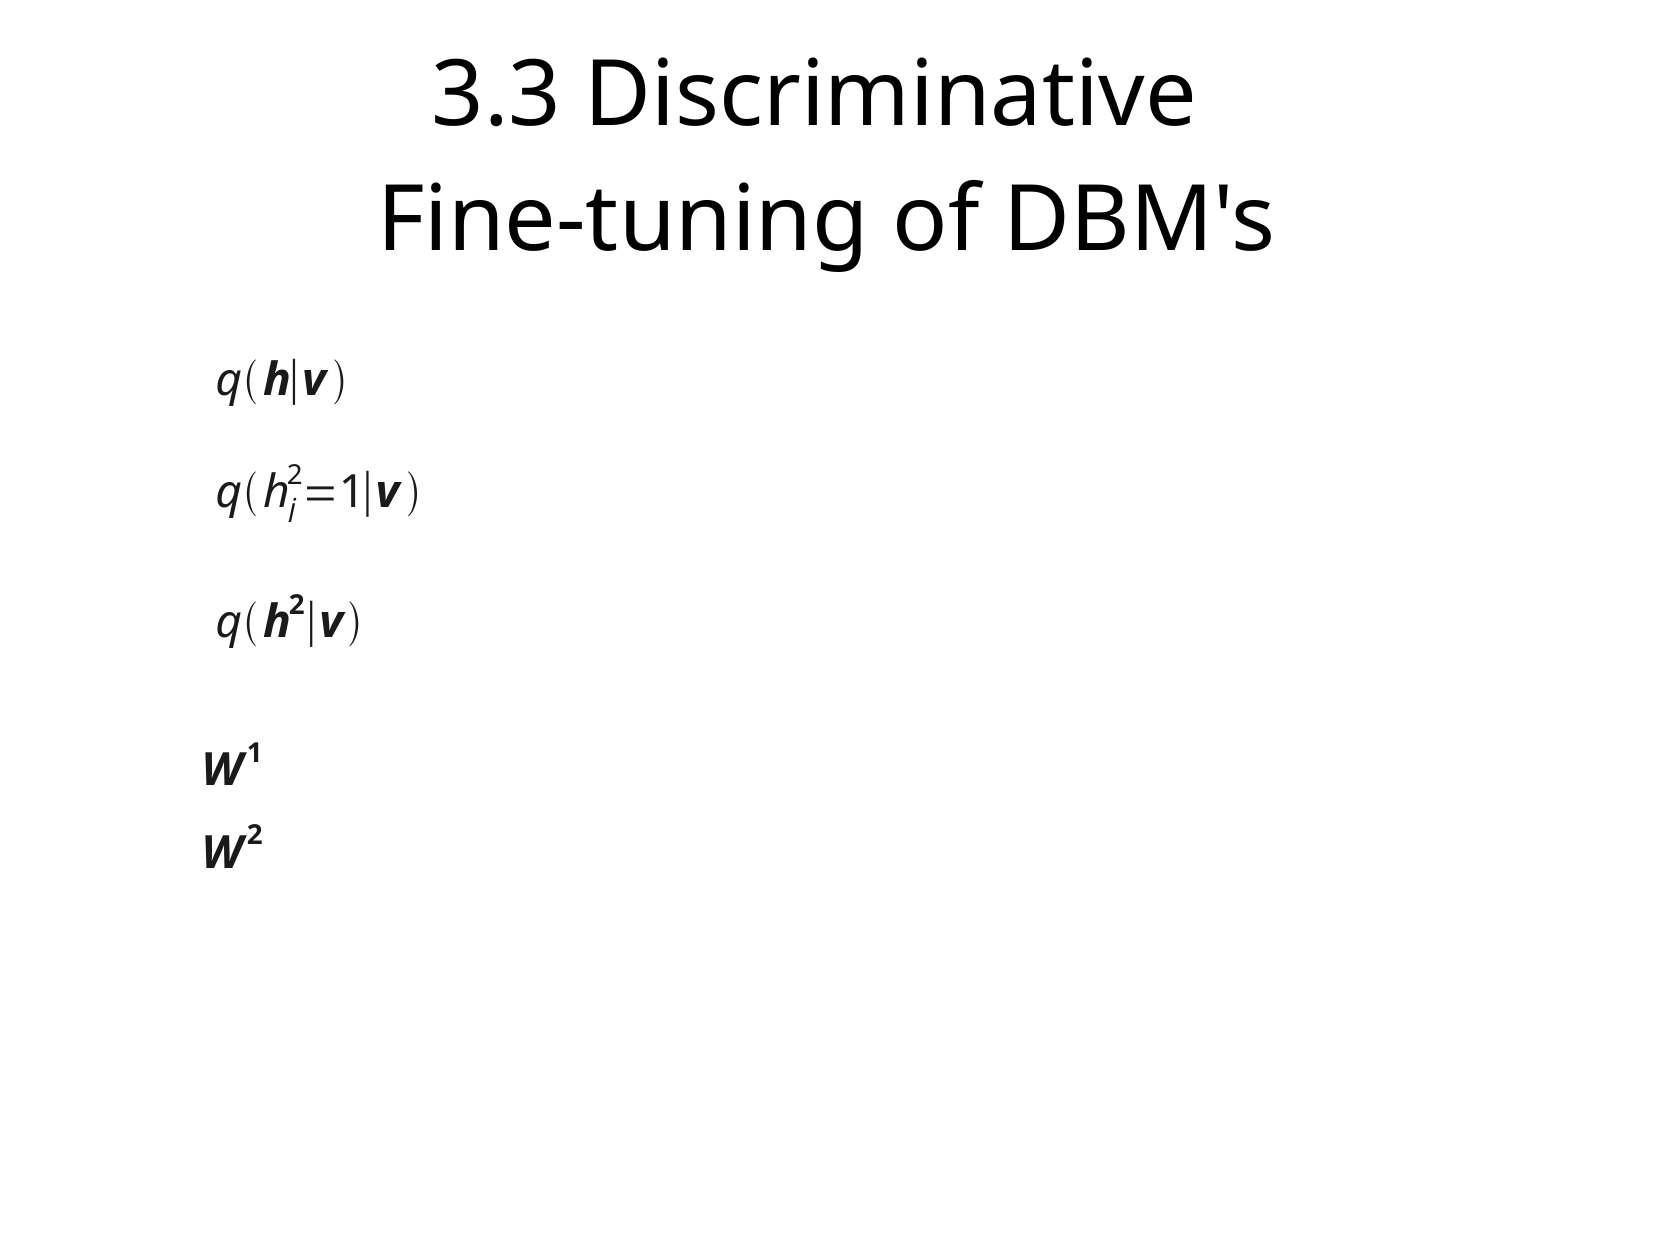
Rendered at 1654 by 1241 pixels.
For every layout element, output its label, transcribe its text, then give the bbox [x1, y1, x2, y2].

chart [206, 590, 371, 650]
chart [206, 460, 428, 522]
chart [190, 821, 271, 874]
chart [190, 738, 271, 792]
chart [206, 354, 355, 407]
title 3.3 Discriminative Fine-tuning of DBM's [82, 56, 1571, 250]
